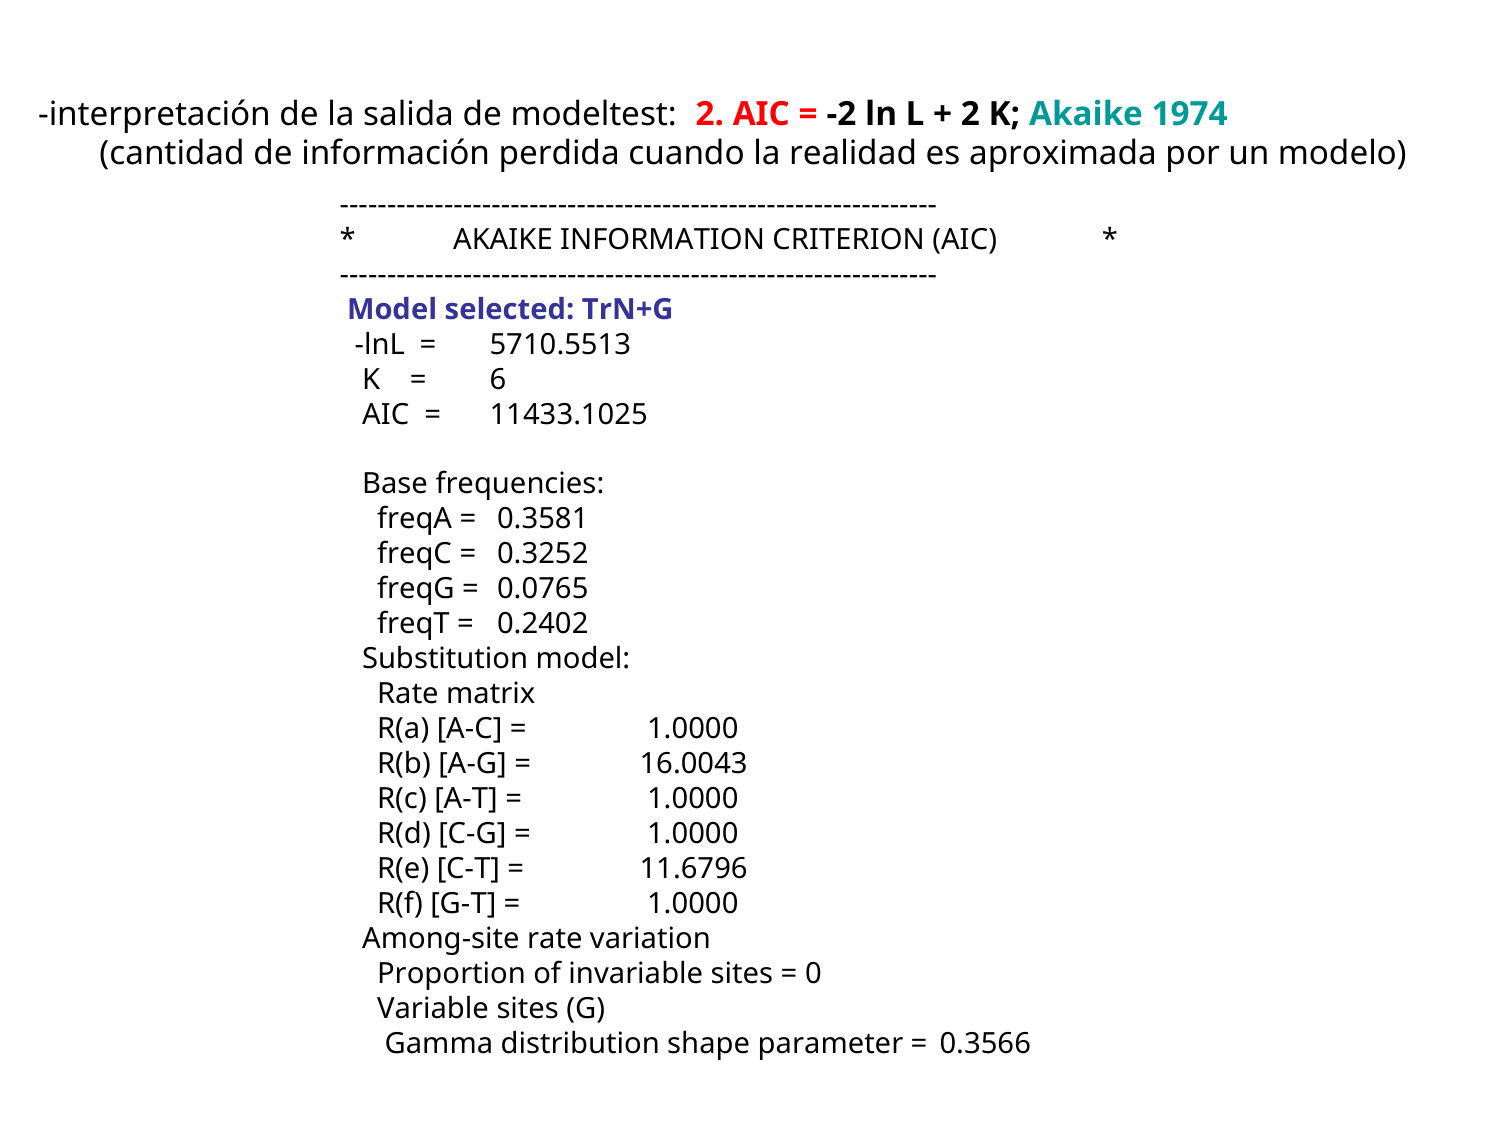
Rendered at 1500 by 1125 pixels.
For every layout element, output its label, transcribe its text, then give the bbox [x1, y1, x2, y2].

text_box --------------------------------------------------------------- * AKAIKE INFORMATION CRITERION (AIC) * --------------------------------------------------------------- Model selected: TrN+G -lnL = 5710.5513 K = 6 AIC = 11433.1025 Base frequencies: freqA = 0.3581 freqC = 0.3252 freqG = 0.0765 freqT = 0.2402 Substitution model: Rate matrix R(a) [A-C] = 1.0000 R(b) [A-G] = 16.0043 R(c) [A-T] = 1.0000 R(d) [C-G] = 1.0000 R(e) [C-T] = 11.6796 R(f) [G-T] = 1.0000 Among-site rate variation Proportion of invariable sites = 0 Variable sites (G) Gamma distribution shape parameter = 0.3566 [324, 177, 1220, 1068]
text_box interpretación de la salida de modeltest: 2. AIC = -2 ln L + 2 K; Akaike 1974 (cantidad de información perdida cuando la realidad es aproximada por un modelo) [23, 84, 1465, 181]
